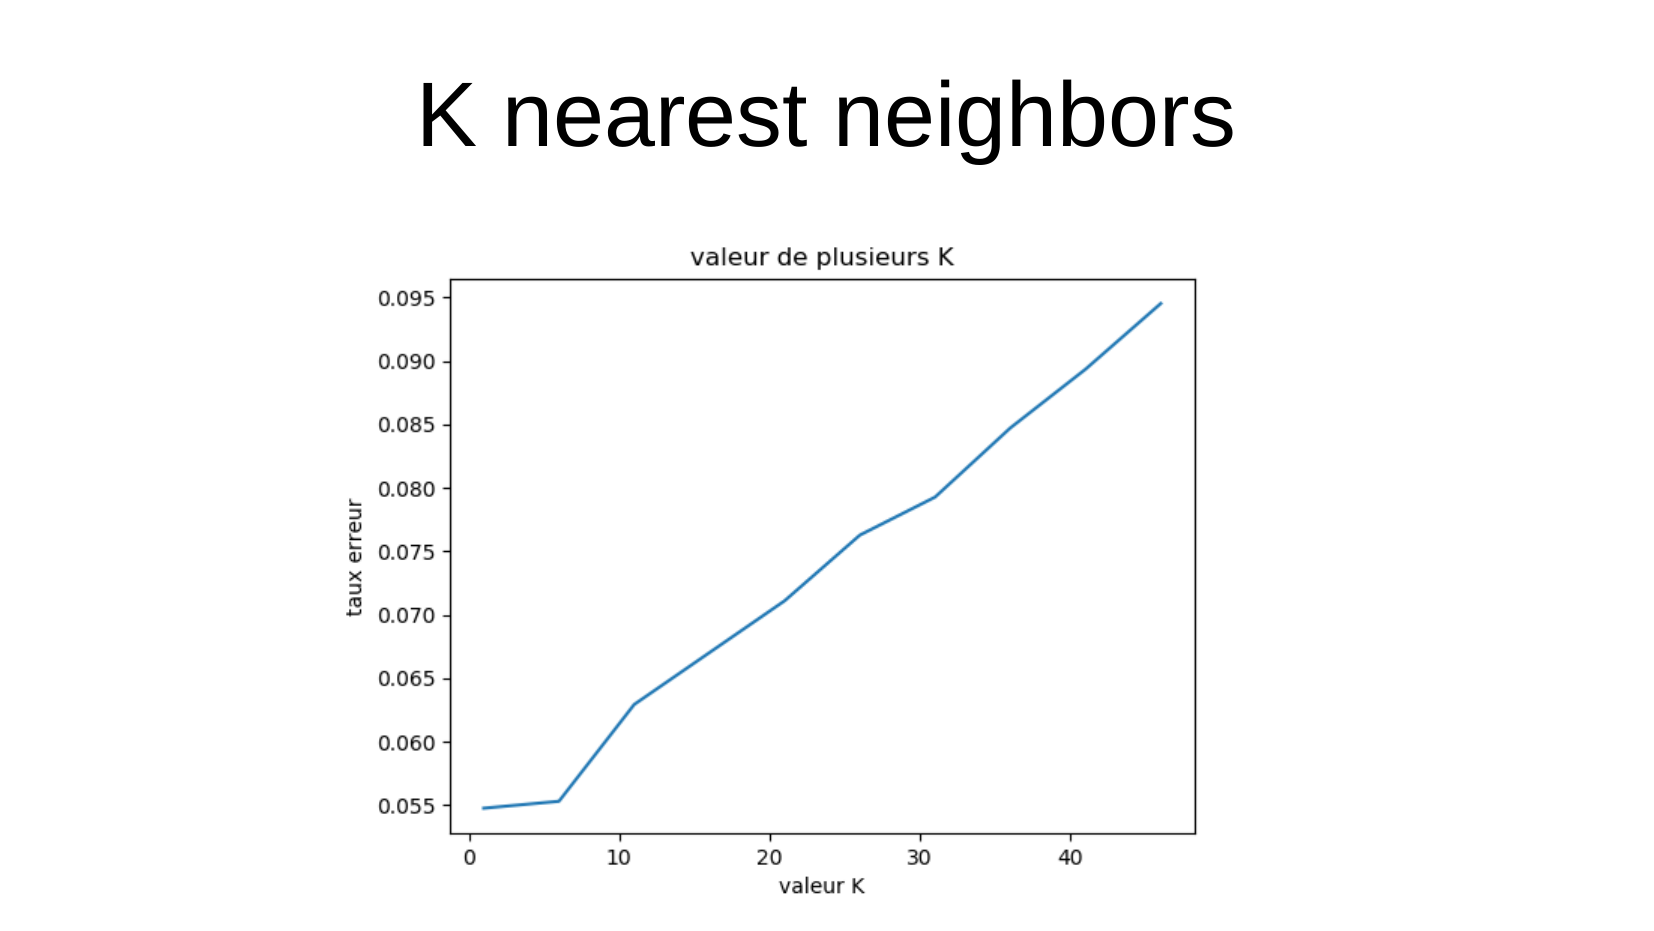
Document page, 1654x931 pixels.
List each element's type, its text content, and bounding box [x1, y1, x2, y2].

picture [330, 192, 1291, 913]
title K nearest neighbors [82, 37, 1571, 193]
